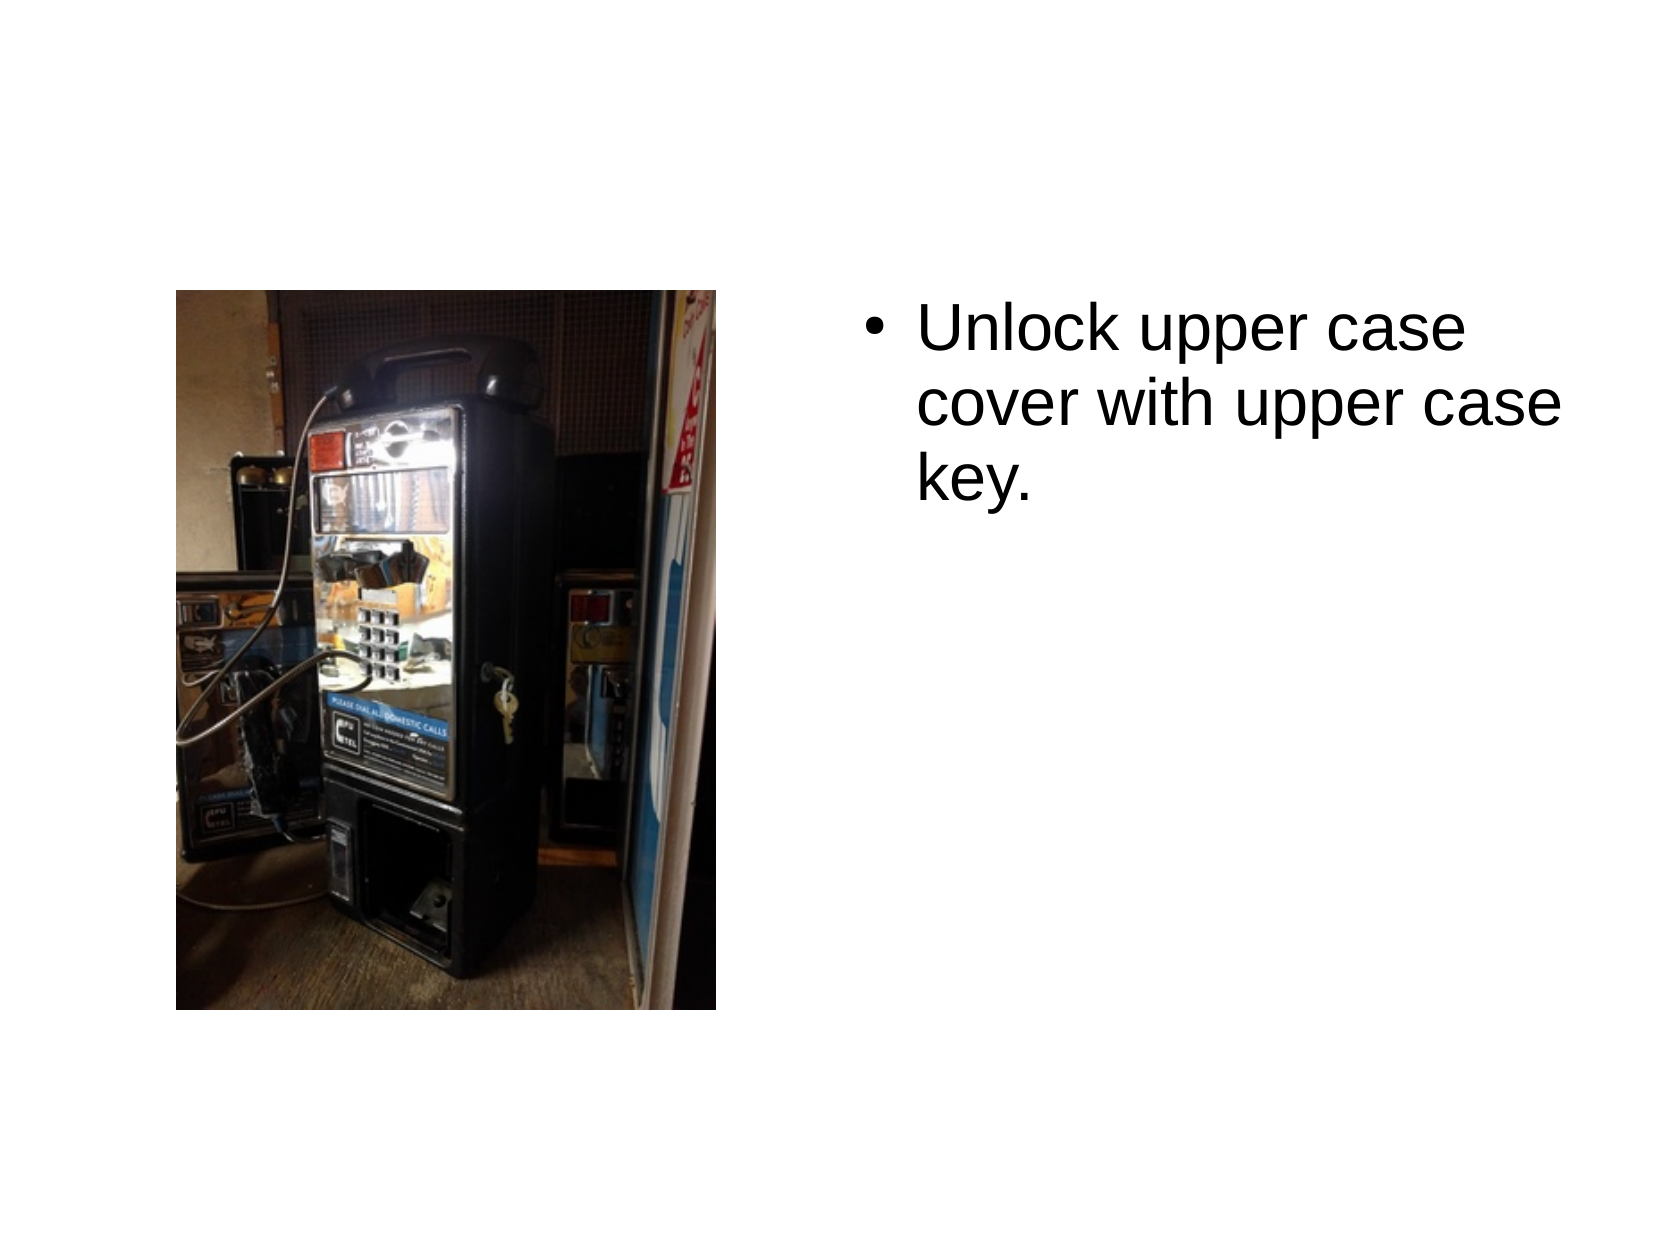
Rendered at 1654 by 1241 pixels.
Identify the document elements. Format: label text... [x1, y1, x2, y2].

picture [176, 290, 716, 1010]
list Unlock upper case cover with upper case key. [845, 290, 1572, 1010]
